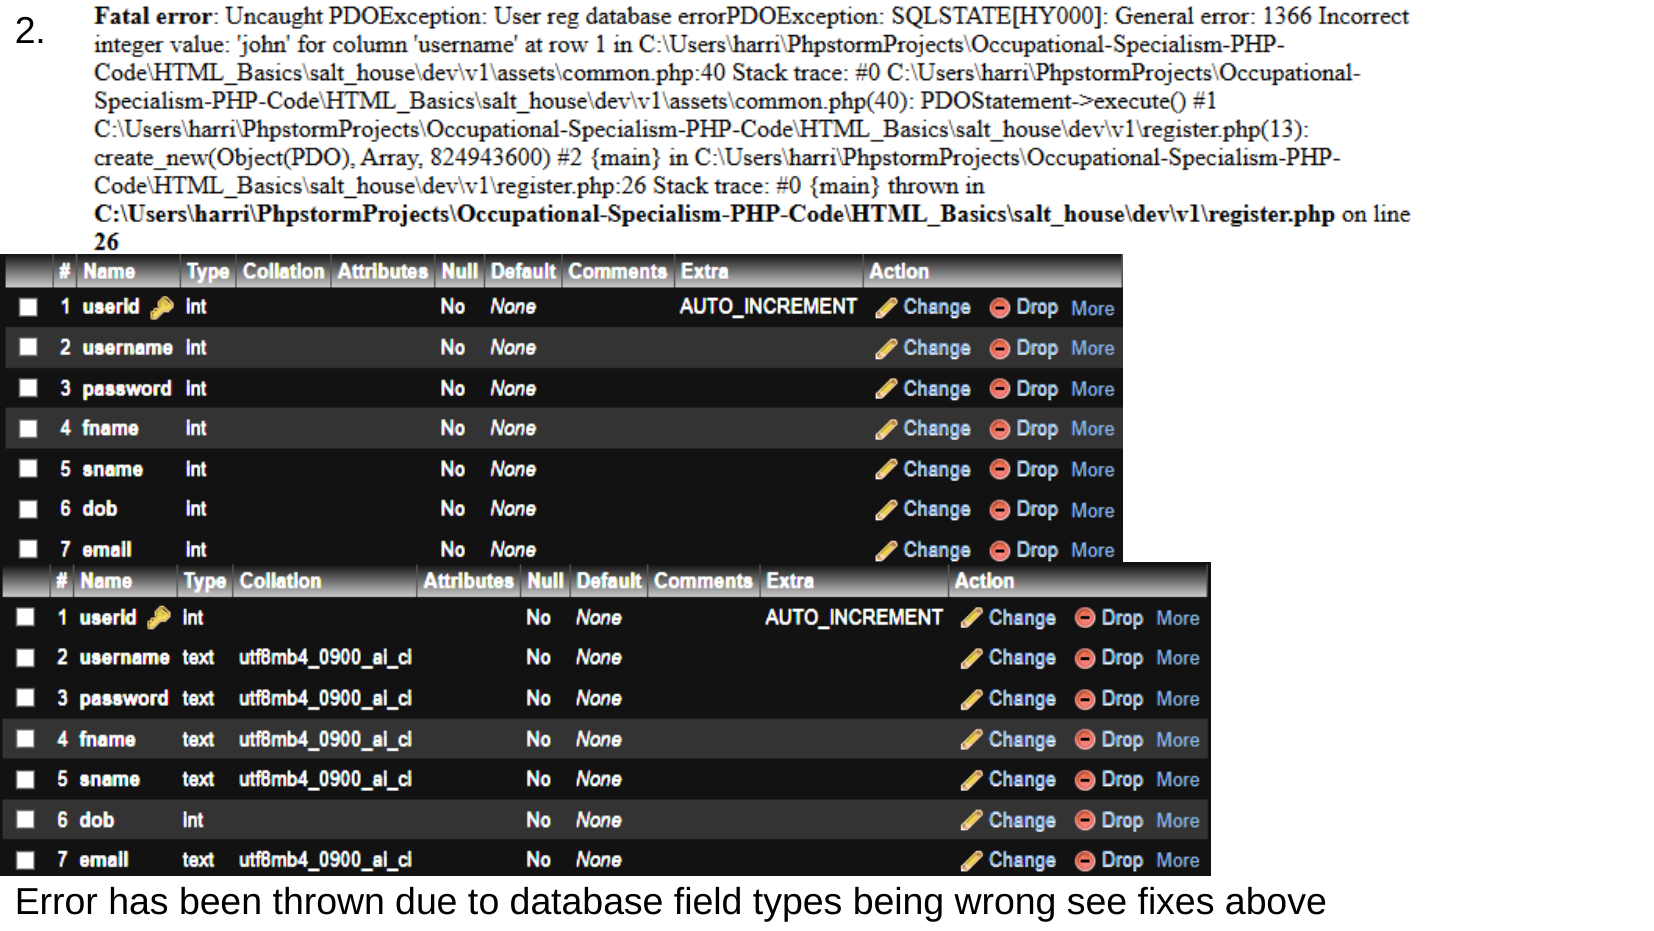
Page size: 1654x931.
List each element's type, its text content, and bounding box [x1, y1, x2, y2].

text_box 2. [0, 2, 61, 60]
text_box Error has been thrown due to database field types being wrong see fixes above [0, 873, 1346, 931]
picture [0, 0, 1414, 876]
